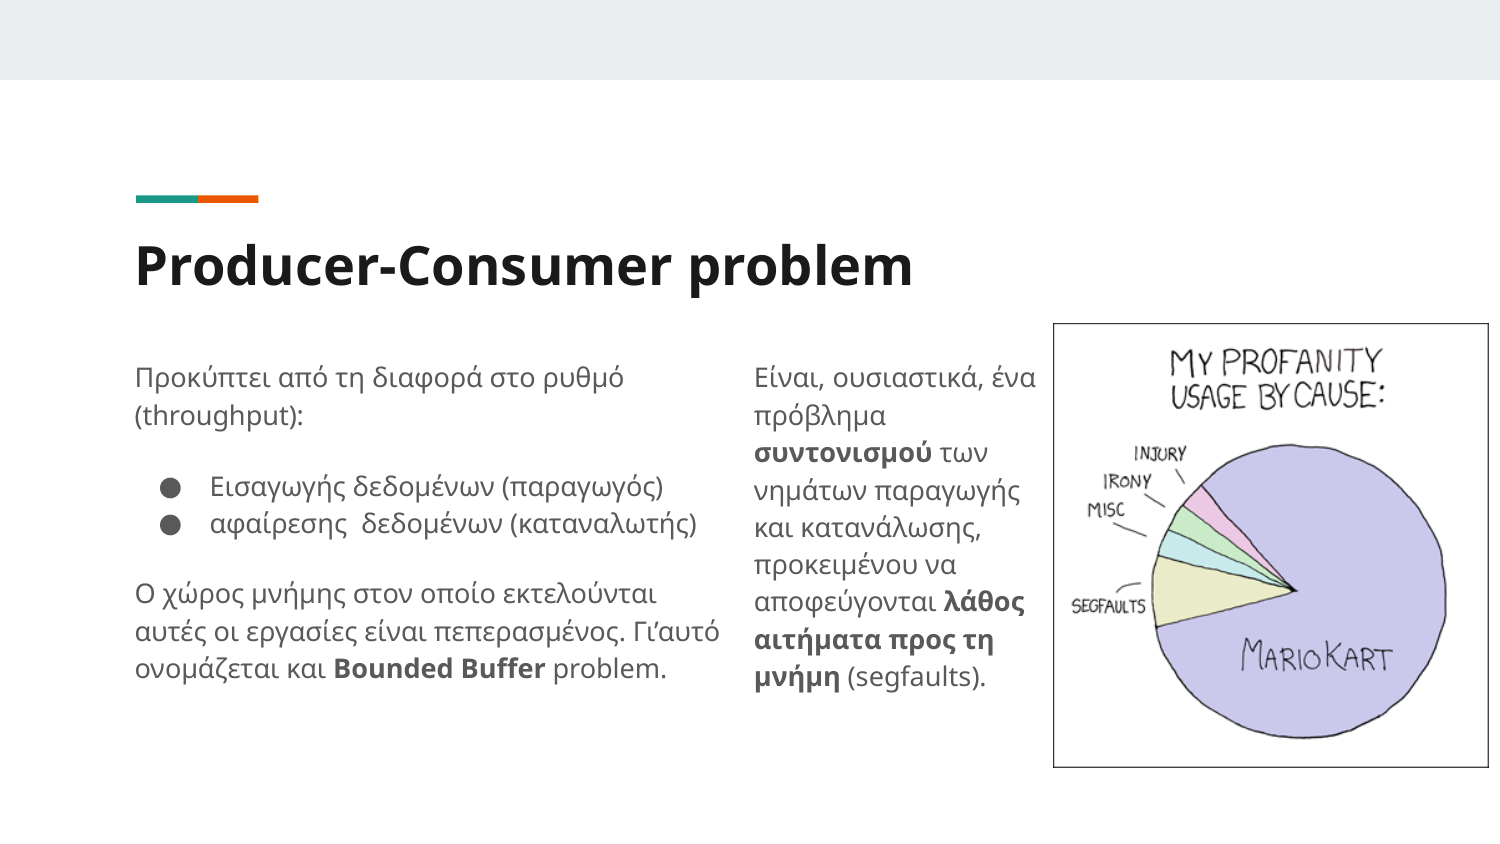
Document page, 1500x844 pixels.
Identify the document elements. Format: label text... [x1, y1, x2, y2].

title Producer-Consumer problem [119, 216, 1381, 305]
list Προκύπτει από τη διαφορά στο ρυθμό (throughput): Εισαγωγής δεδομένων (παραγωγός) αφαίρεσης δεδομένων (καταναλωτής) Ο χώρος μνήμης στον οποίο εκτελούνται αυτές οι εργασίες είναι πεπερασμένος. Γι’αυτό ονομάζεται και Bounded Buffer problem. [119, 341, 738, 712]
list Είναι, ουσιαστικά, ένα πρόβλημα συντονισμού των νημάτων παραγωγής και κατανάλωσης, προκειμένου να αποφεύγονται λάθος αιτήματα προς τη μνήμη (segfaults). [738, 341, 1053, 742]
picture [1053, 323, 1489, 768]
